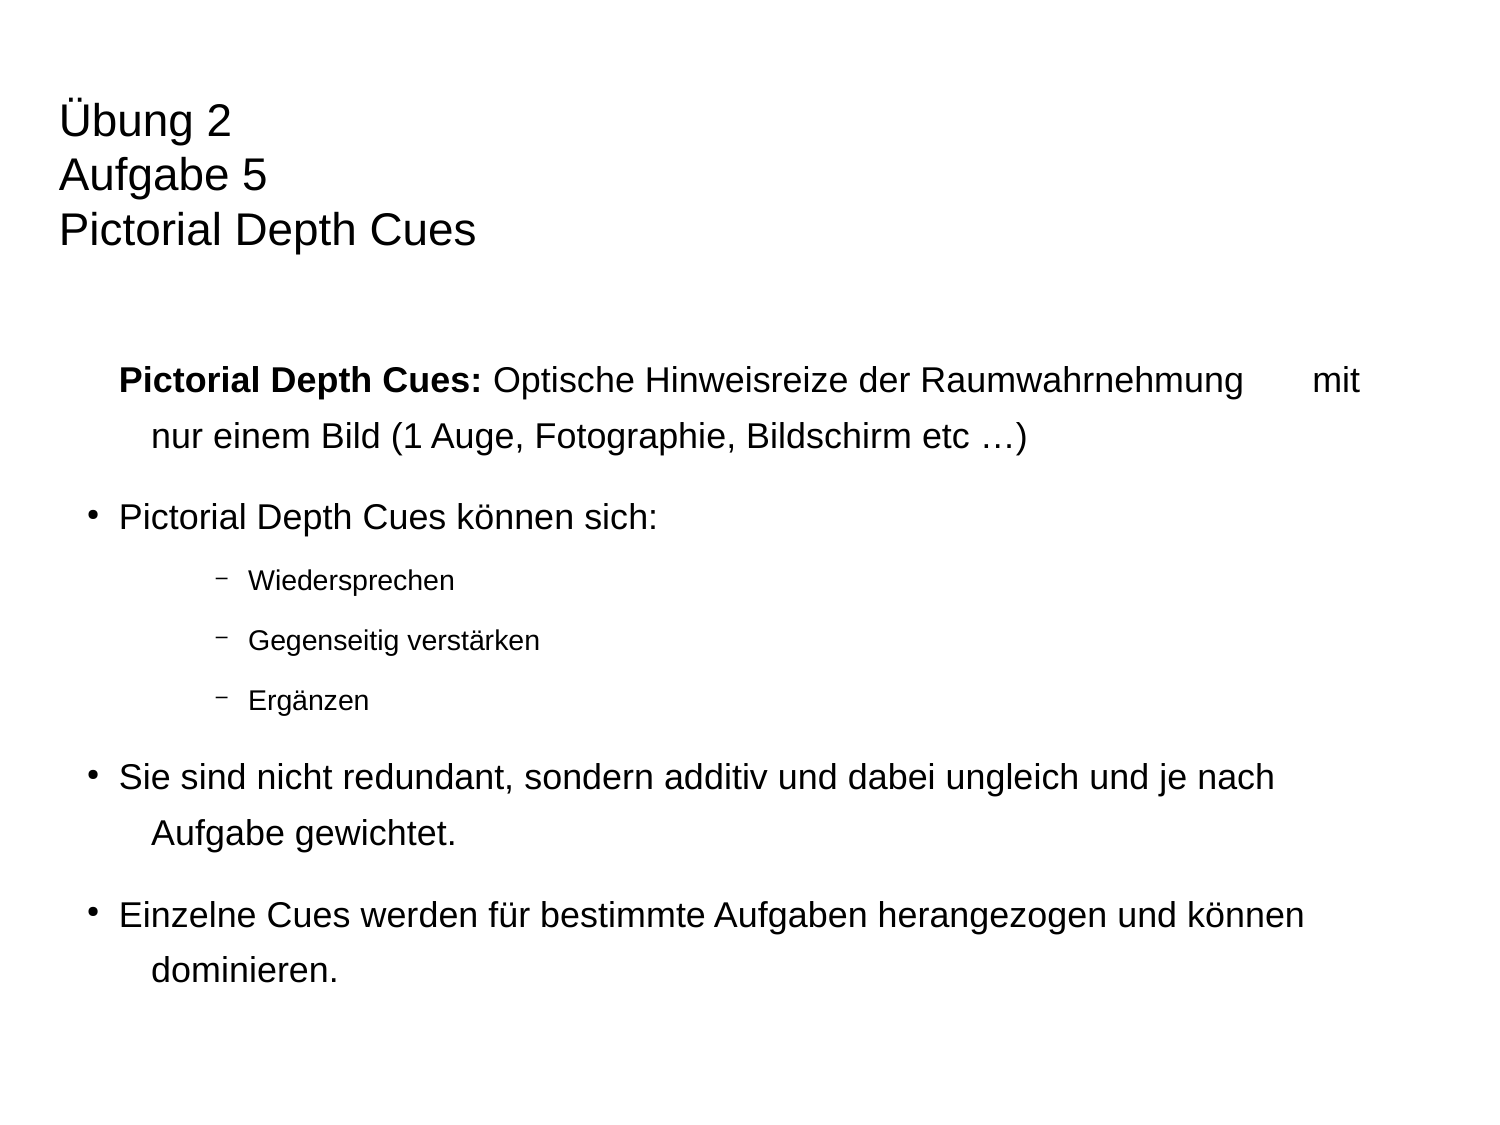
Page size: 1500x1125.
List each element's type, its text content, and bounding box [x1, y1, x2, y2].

title Übung 2 Aufgabe 5 Pictorial Depth Cues [58, 88, 1149, 257]
list Pictorial Depth Cues: Optische Hinweisreize der Raumwahrnehmung mit nur einem Bild (1 Auge, Fotographie, Bildschirm etc …) Pictorial Depth Cues können sich: Wiedersprechen Gegenseitig verstärken Ergänzen Sie sind nicht redundant, sondern additiv und dabei ungleich und je nach Aufgabe gewichtet. Einzelne Cues werden für bestimmte Aufgaben herangezogen und können dominieren. [86, 343, 1407, 997]
